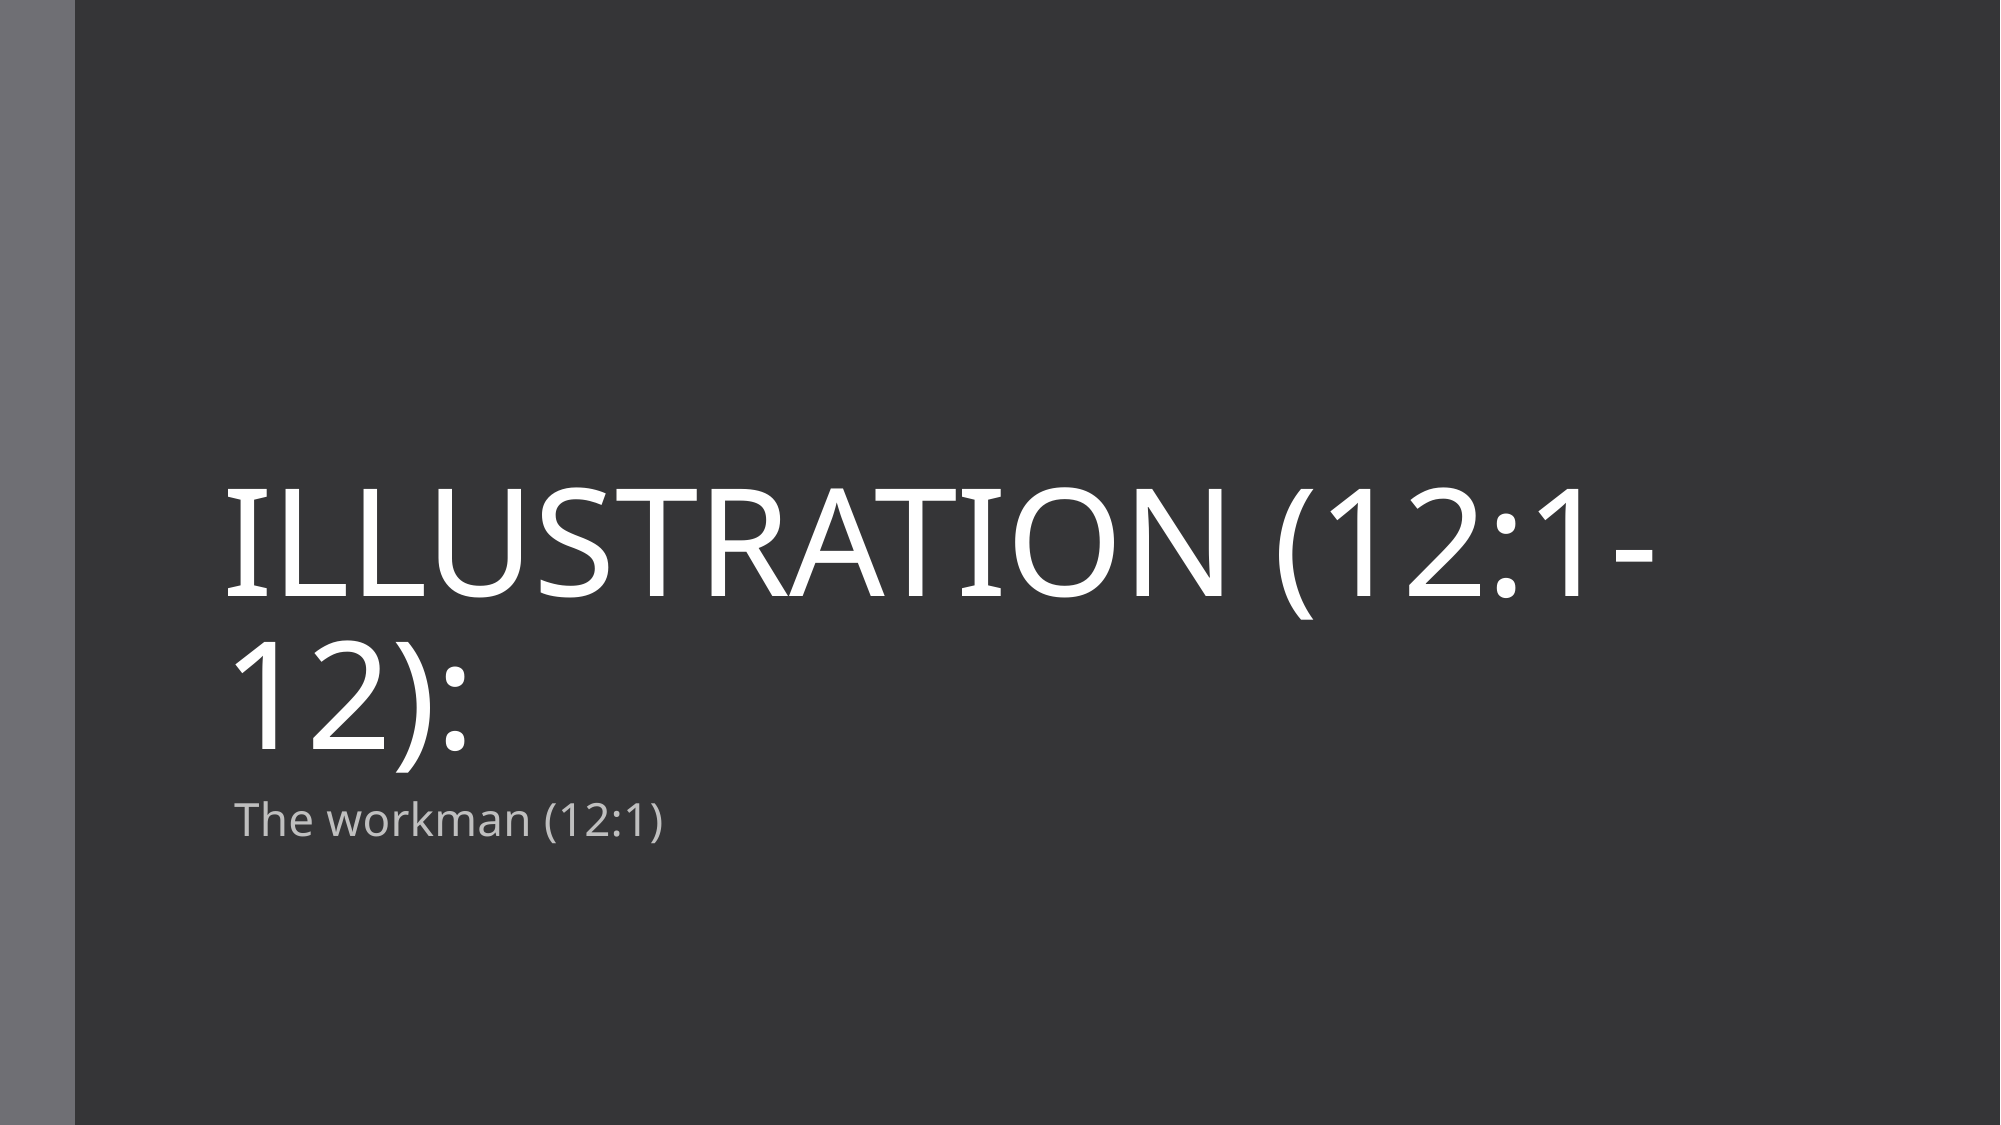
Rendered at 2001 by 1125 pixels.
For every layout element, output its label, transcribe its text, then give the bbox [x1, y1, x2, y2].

subtitle The workman (12:1) [206, 787, 1752, 1066]
title ILLUSTRATION (12:1-12): [206, 124, 1752, 787]
